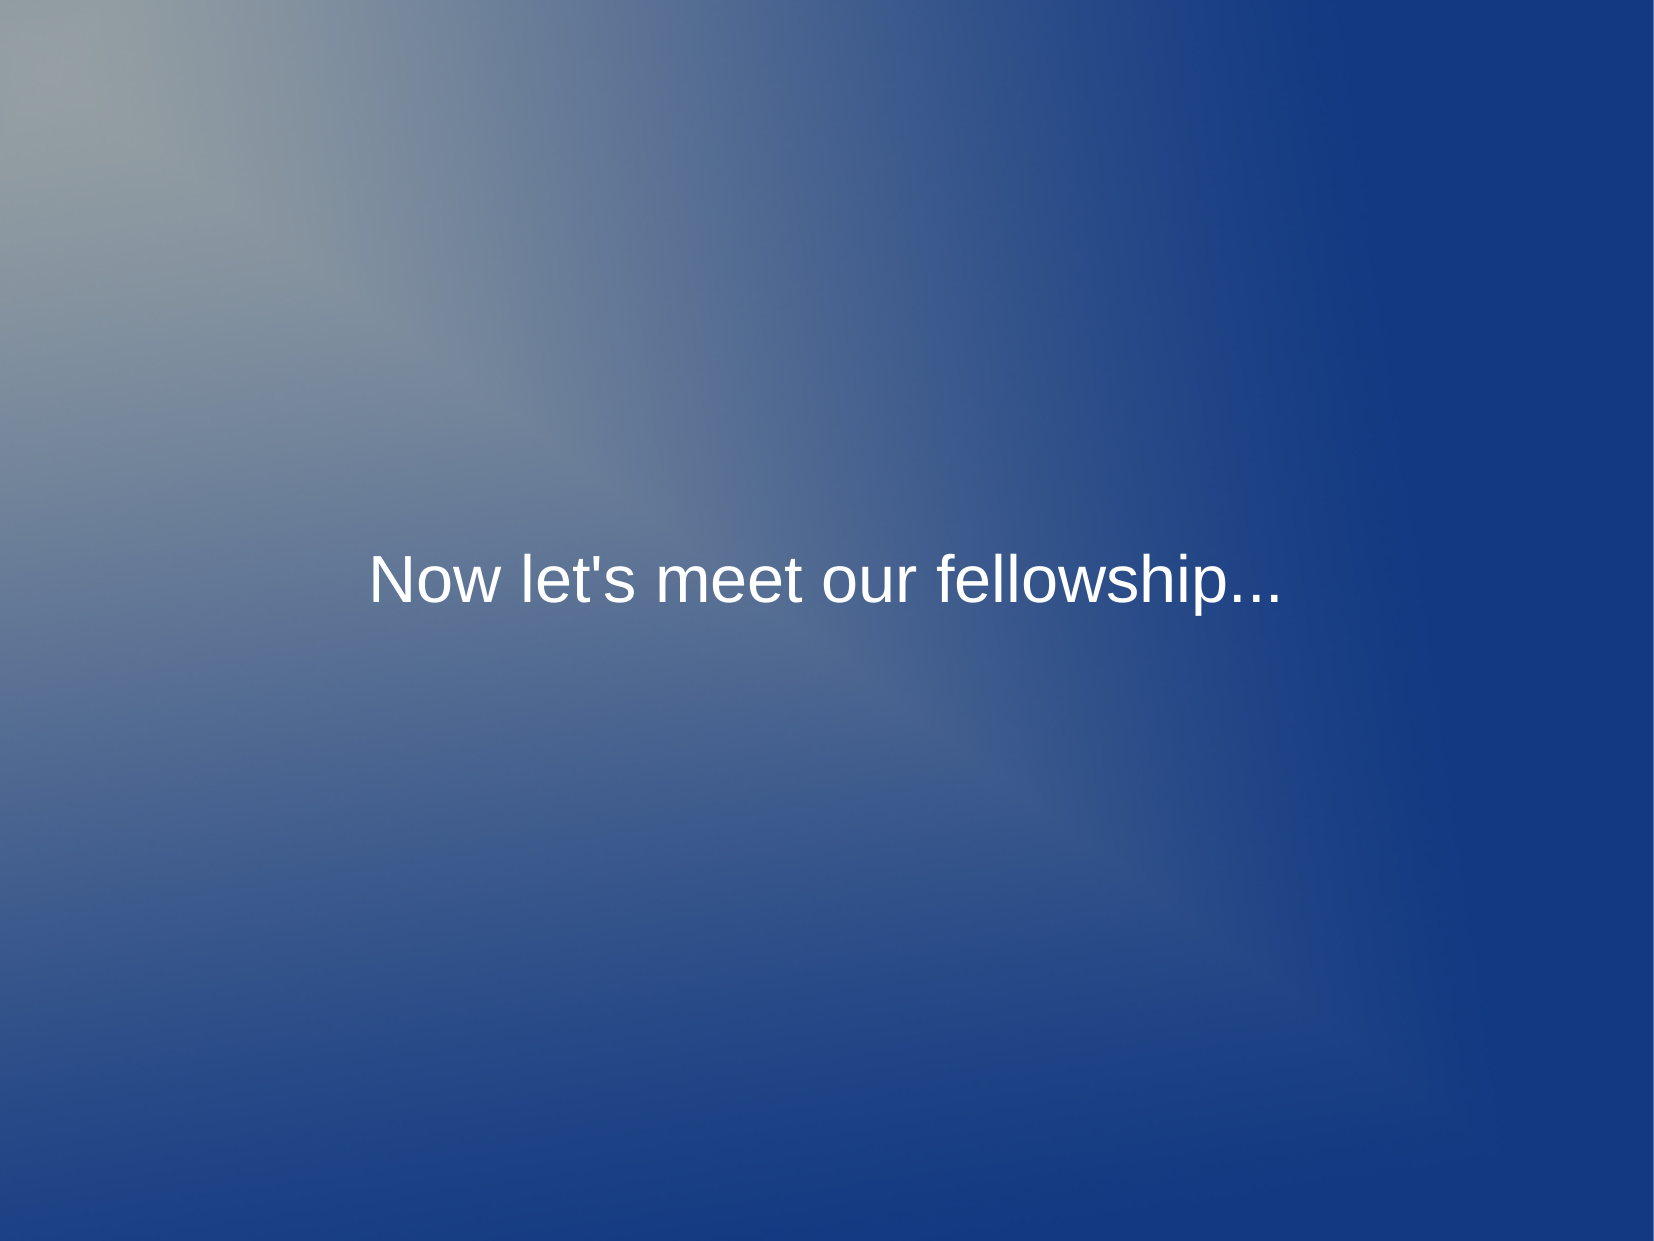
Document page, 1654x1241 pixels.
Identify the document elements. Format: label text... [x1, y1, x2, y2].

subtitle Now let's meet our fellowship... [82, 56, 1571, 1102]
picture [0, 0, 1654, 1241]
